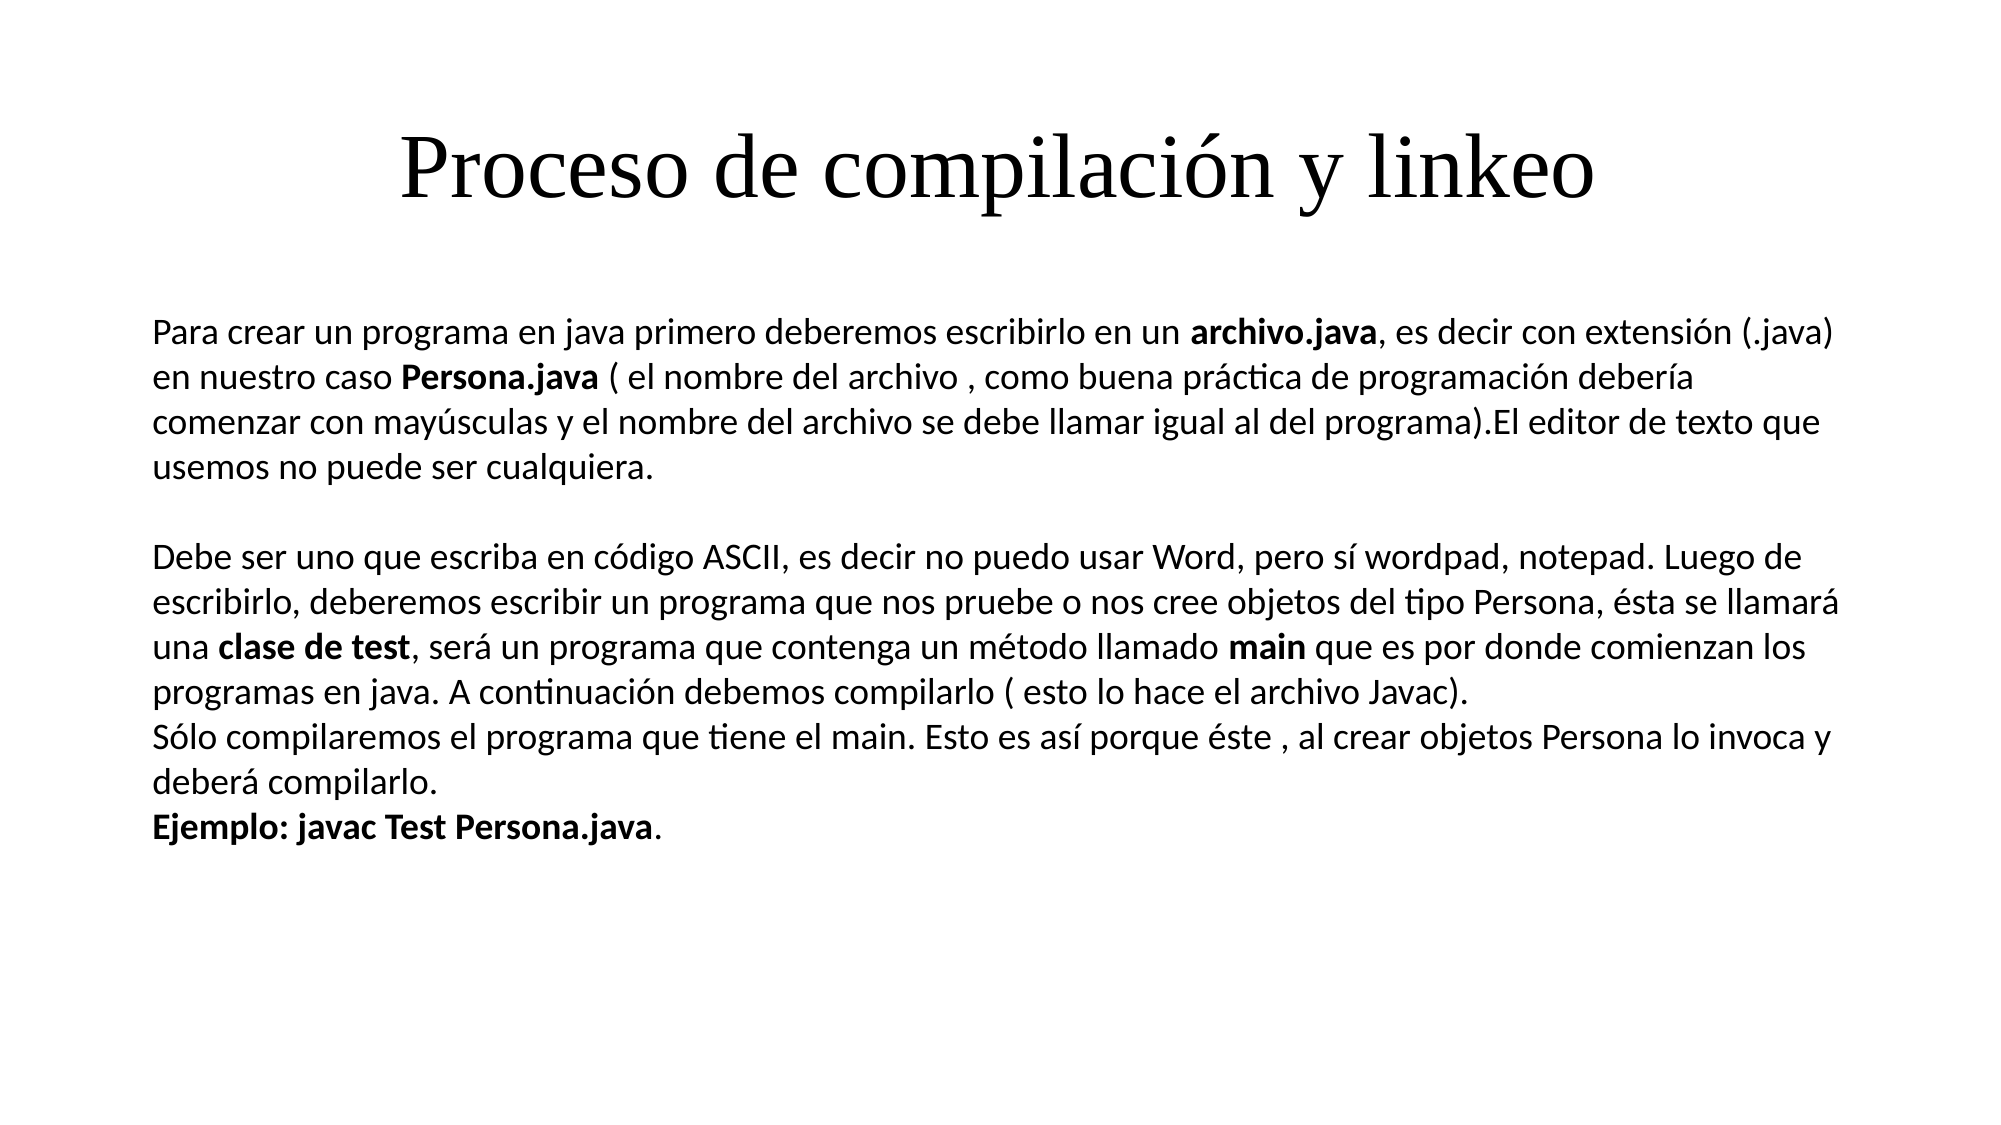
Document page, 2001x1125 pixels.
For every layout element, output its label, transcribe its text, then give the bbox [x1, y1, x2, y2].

text_box Para crear un programa en java primero deberemos escribirlo en un archivo.java, es decir con extensión (.java) en nuestro caso Persona.java ( el nombre del archivo , como buena práctica de programación debería comenzar con mayúsculas y el nombre del archivo se debe llamar igual al del programa).El editor de texto que usemos no puede ser cualquiera. Debe ser uno que escriba en código ASCII, es decir no puedo usar Word, pero sí wordpad, notepad. Luego de escribirlo, deberemos escribir un programa que nos pruebe o nos cree objetos del tipo Persona, ésta se llamará una clase de test, será un programa que contenga un método llamado main que es por donde comienzan los programas en java. A continuación debemos compilarlo ( esto lo hace el archivo Javac). Sólo compilaremos el programa que tiene el main. Esto es así porque éste , al crear objetos Persona lo invoca y deberá compilarlo. Ejemplo: javac Test Persona.java. [137, 299, 1862, 1013]
text_box Proceso de compilación y linkeo [137, 59, 1862, 277]
